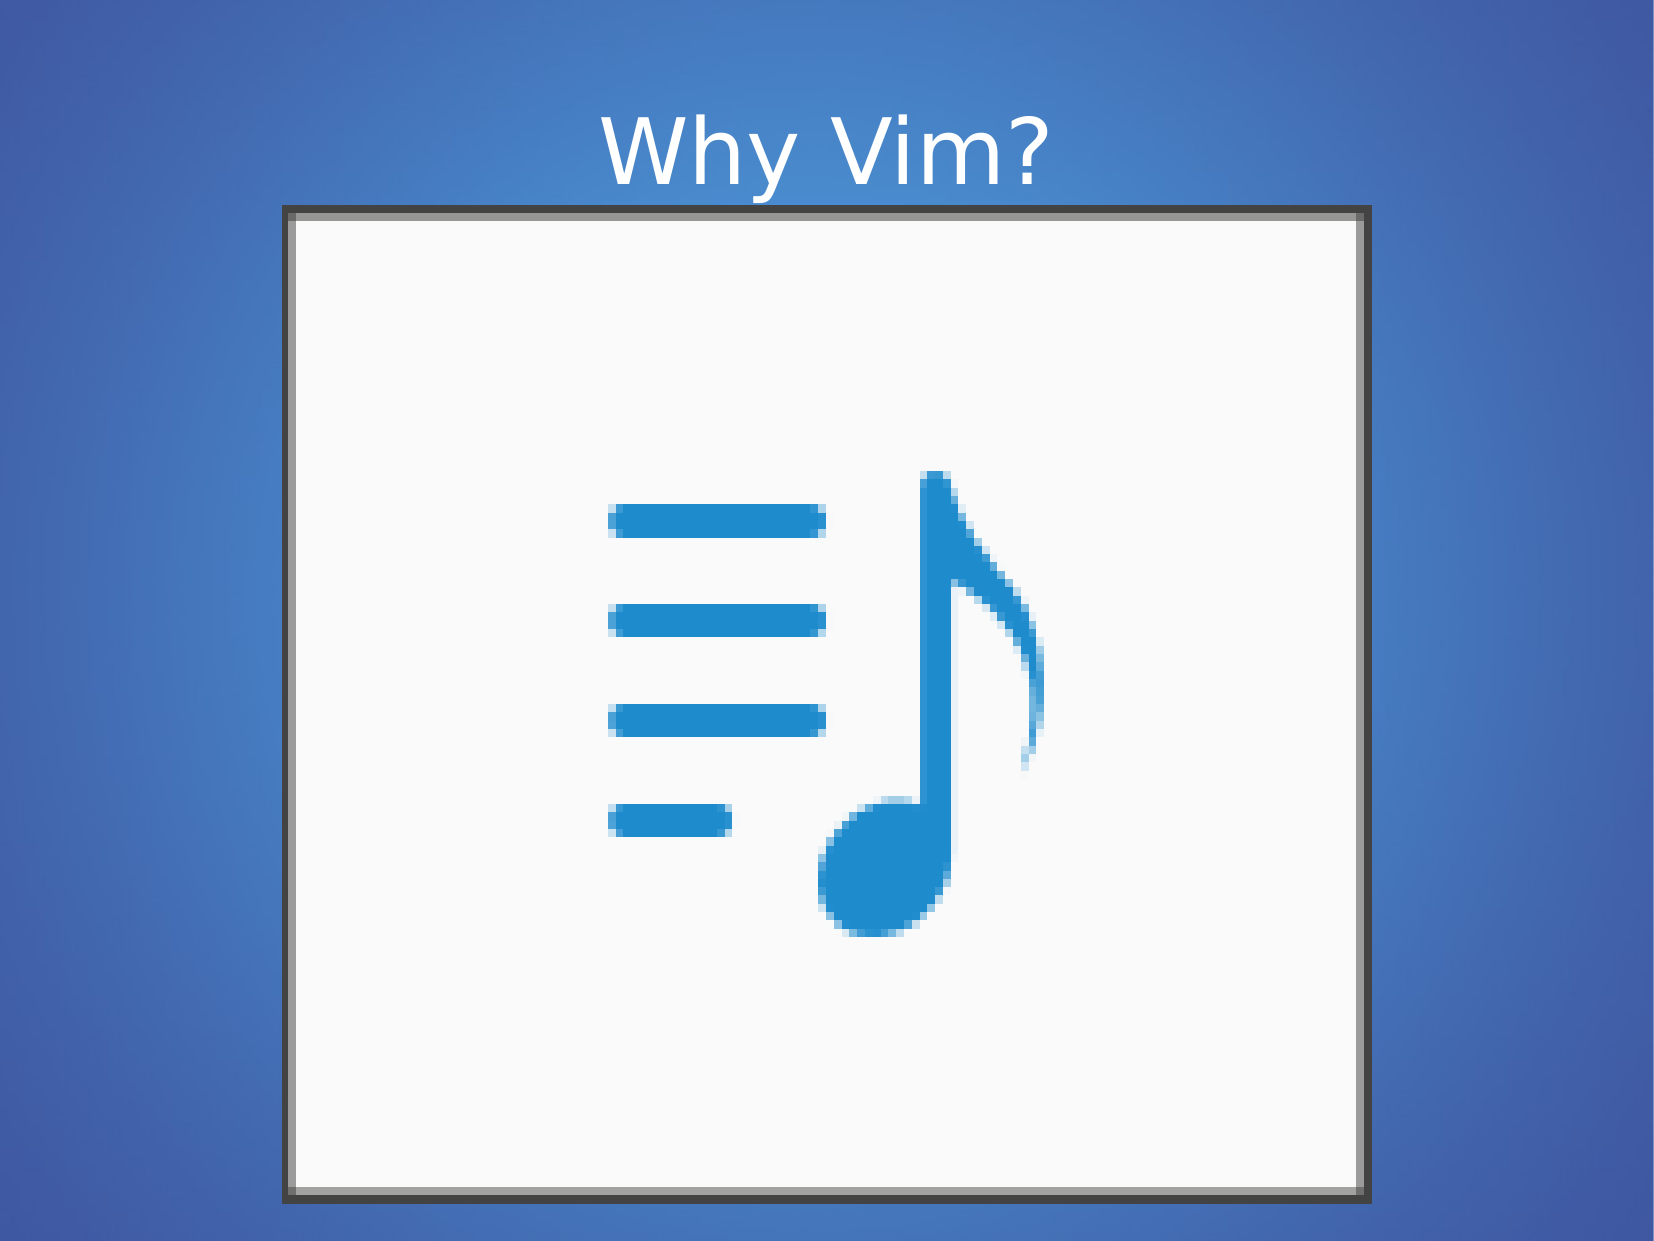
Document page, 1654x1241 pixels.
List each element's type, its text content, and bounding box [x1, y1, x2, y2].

text_box [281, 204, 1373, 1205]
title Why Vim? [82, 49, 1571, 257]
picture [0, 0, 1654, 1241]
